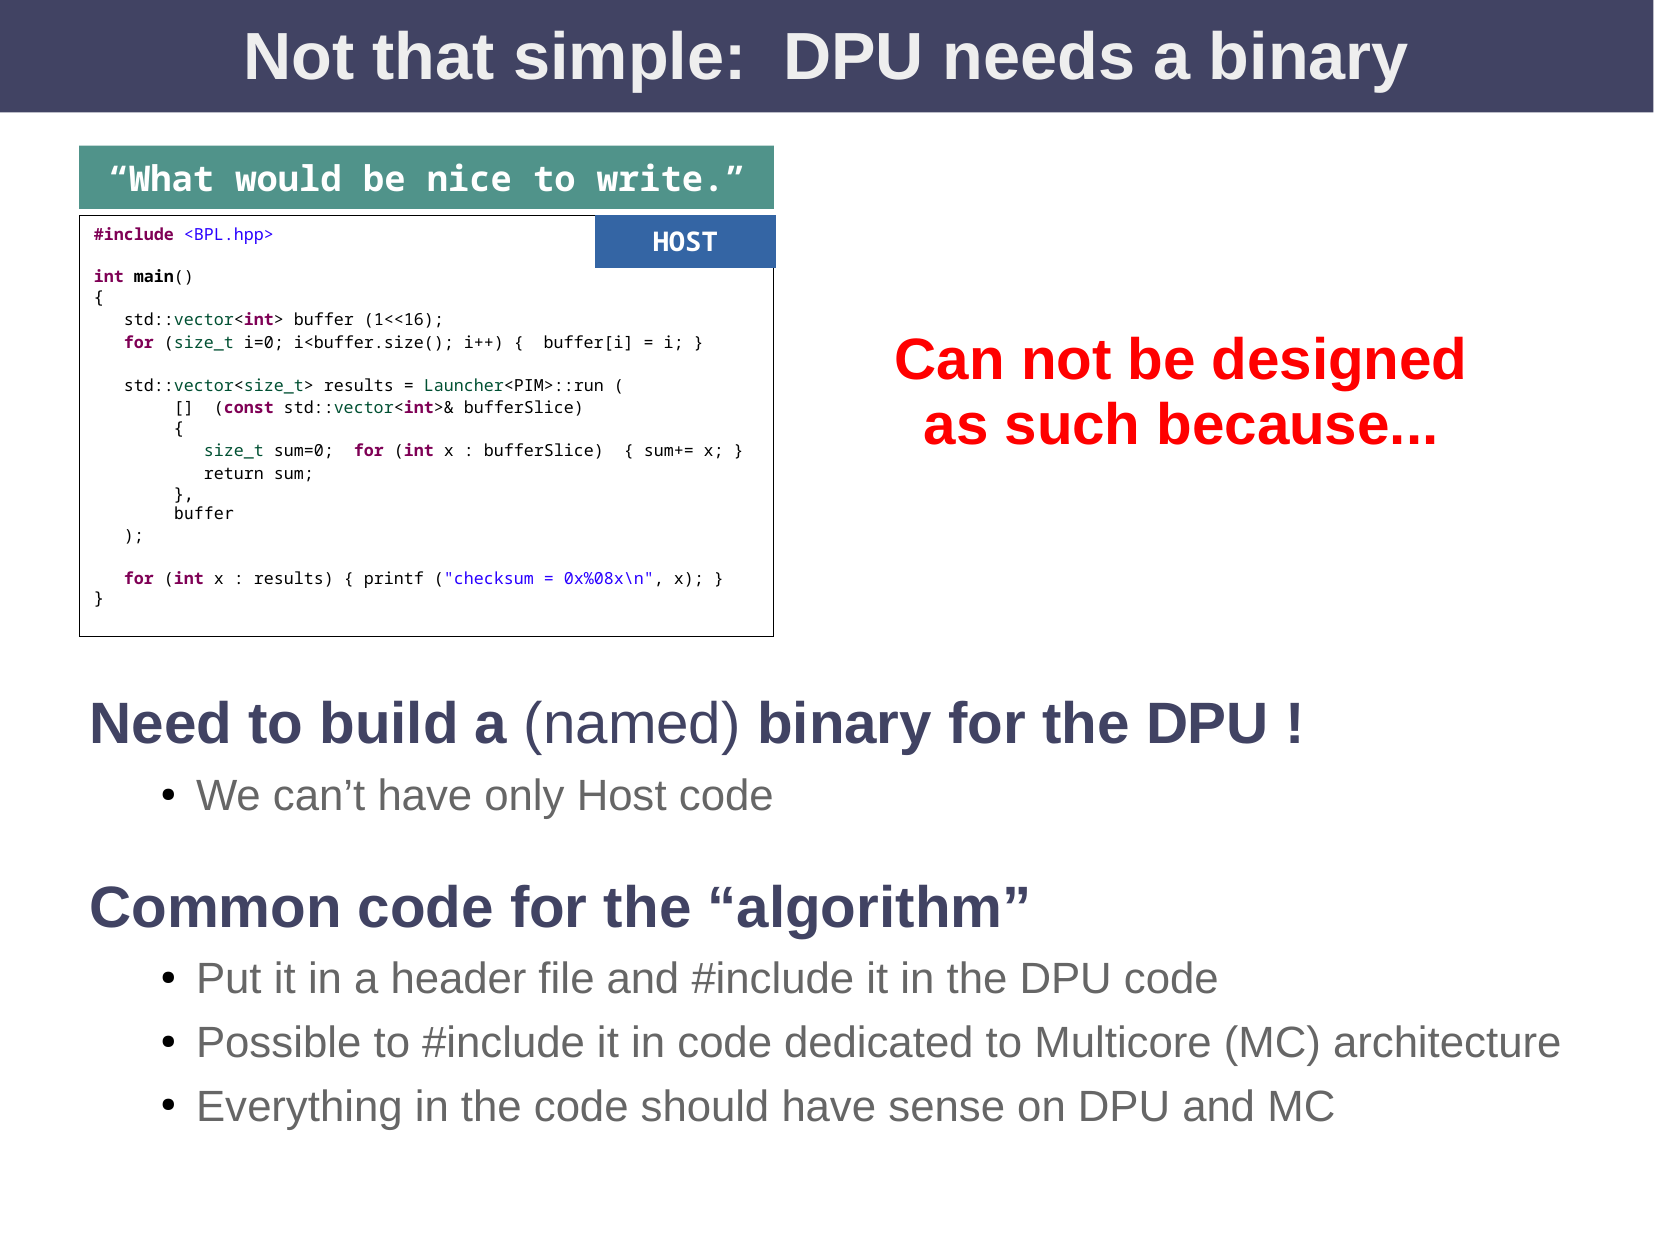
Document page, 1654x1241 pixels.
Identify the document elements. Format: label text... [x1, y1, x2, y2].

text_box HOST [595, 215, 776, 268]
text_box “What would be nice to write.” [79, 145, 774, 209]
text_box #include <BPL.hpp> int main() { std::vector<int> buffer (1<<16); for (size_t i=0; i<buffer.size(); i++) { buffer[i] = i; } std::vector<size_t> results = Launcher<PIM>::run ( [] (const std::vector<int>& bufferSlice) { size_t sum=0; for (int x : bufferSlice) { sum+= x; } return sum; }, buffer ); for (int x : results) { printf ("checksum = 0x%08x\n", x); } } [79, 215, 774, 637]
text_box Can not be designed as such because... [825, 319, 1538, 465]
text_box Not that simple: DPU needs a binary [0, 0, 1654, 113]
text_box Need to build a (named) binary for the DPU ! We can’t have only Host code Common code for the “algorithm” Put it in a header file and #include it in the DPU code Possible to #include it in code dedicated to Multicore (MC) architecture Everything in the code should have sense on DPU and MC [75, 683, 1619, 1182]
